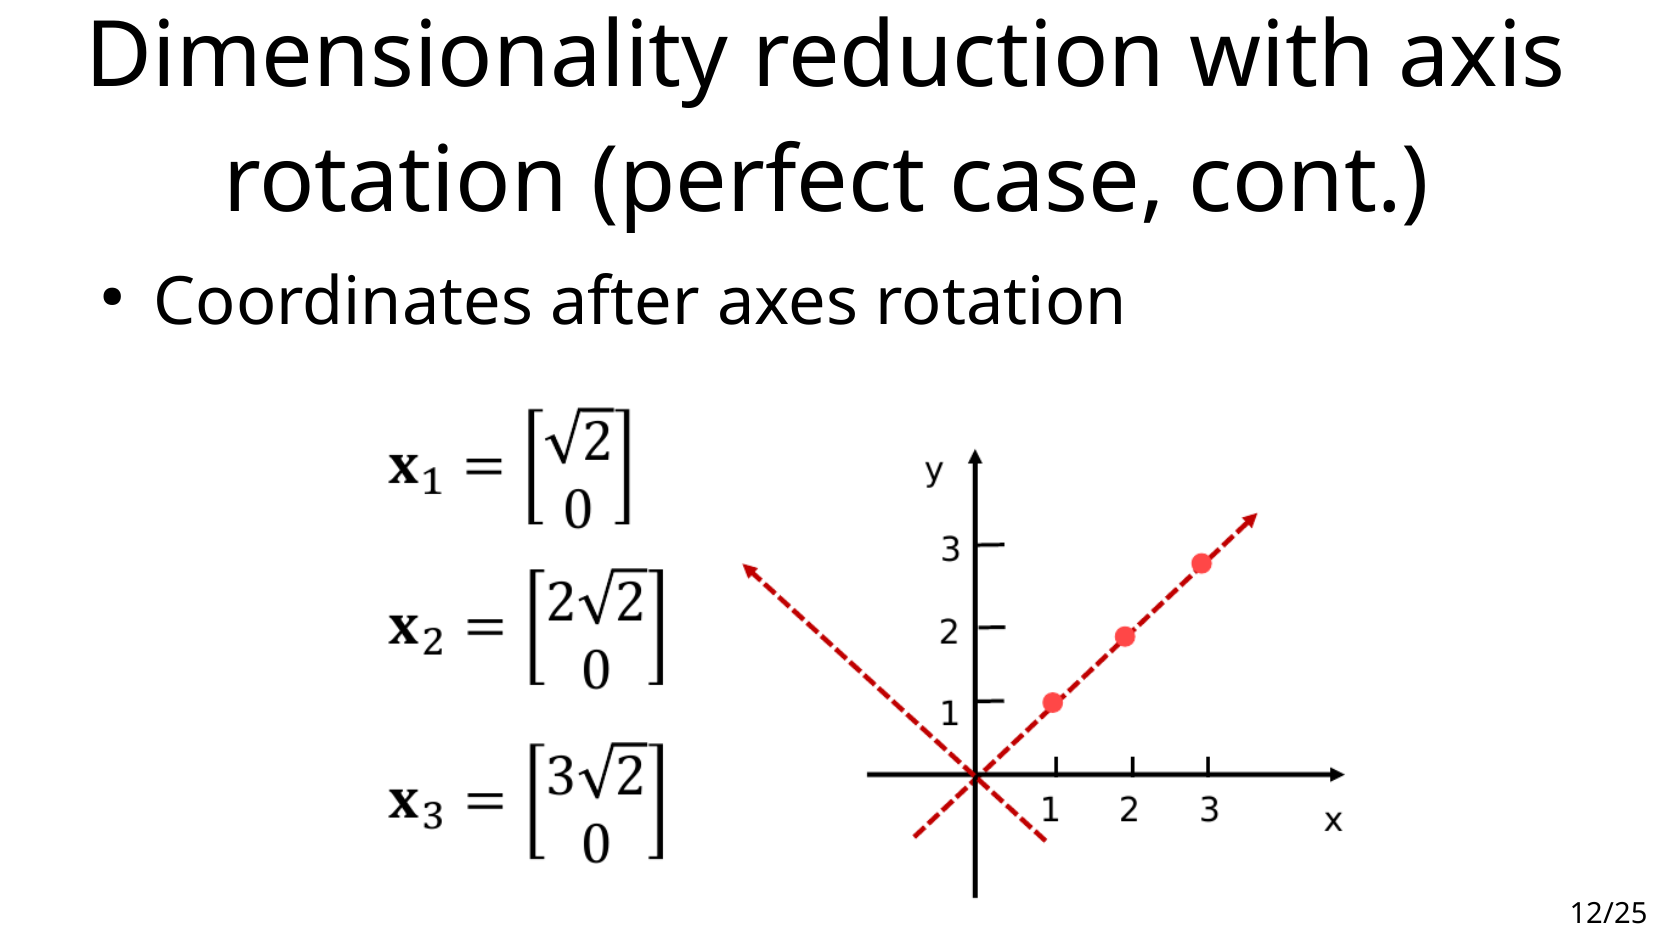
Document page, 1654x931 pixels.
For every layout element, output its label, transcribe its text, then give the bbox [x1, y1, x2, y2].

picture [341, 359, 1385, 916]
list Coordinates after axes rotation [82, 253, 1571, 793]
title Dimensionality reduction with axis rotation (perfect case, cont.) [82, 1, 1571, 226]
